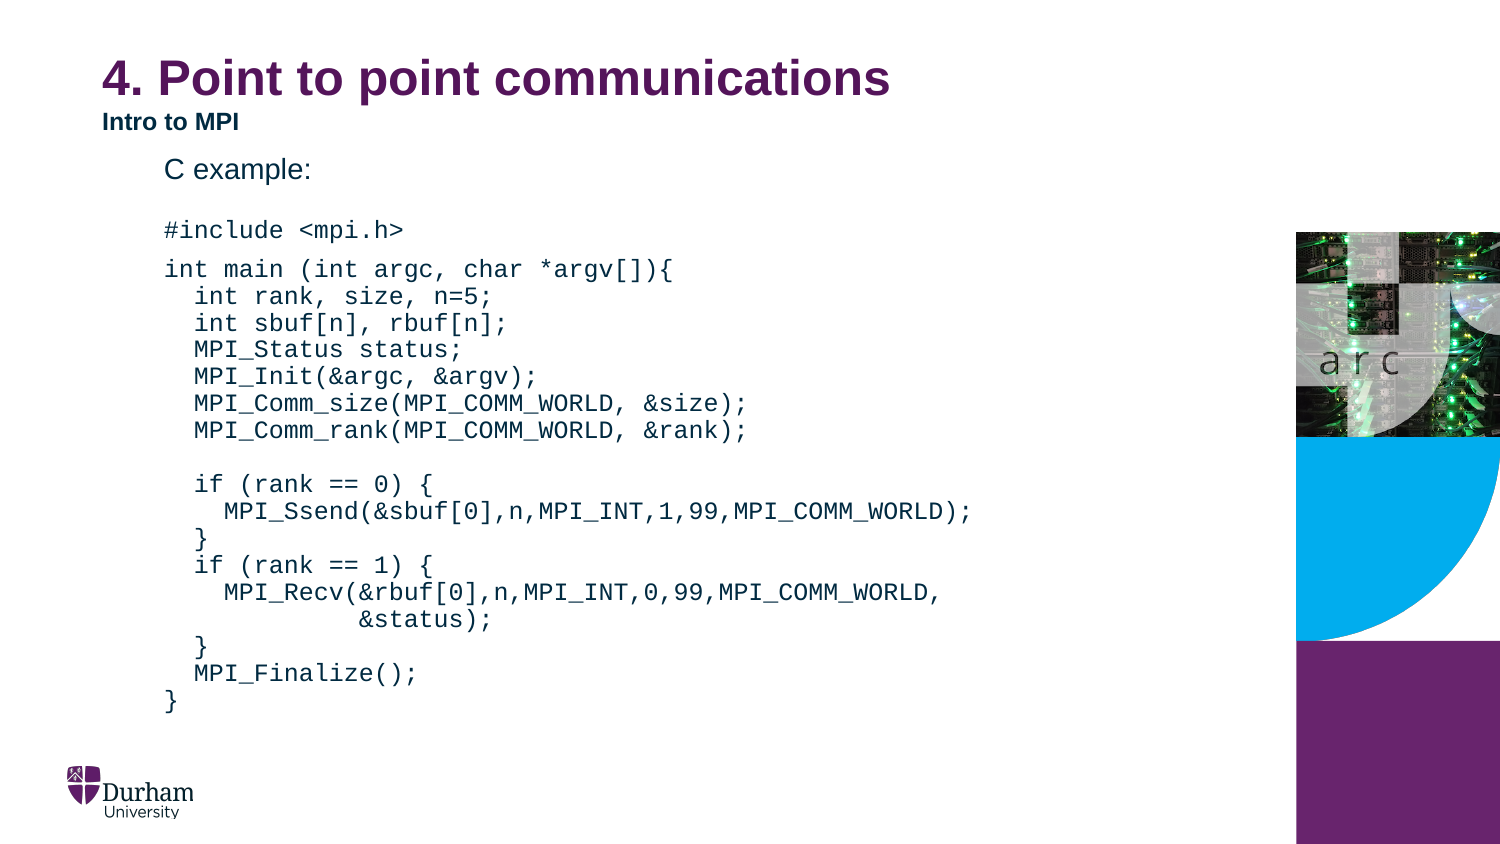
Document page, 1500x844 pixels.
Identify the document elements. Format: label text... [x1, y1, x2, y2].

picture [1332, 467, 1500, 640]
text_box [1296, 640, 1500, 844]
title 4. Point to point communications Intro to MPI [101, 45, 1399, 187]
list C example: #include <mpi.h> int main (int argc, char *argv[]){ int rank, size, n=5; int sbuf[n], rbuf[n]; MPI_Status status; MPI_Init(&argc, &argv); MPI_Comm_size(MPI_COMM_WORLD, &size); MPI_Comm_rank(MPI_COMM_WORLD, &rank); if (rank == 0) { MPI_Ssend(&sbuf[0],n,MPI_INT,1,99,MPI_COMM_WORLD); } if (rank == 1) { MPI_Recv(&rbuf[0],n,MPI_INT,0,99,MPI_COMM_WORLD, &status); } MPI_Finalize(); } [163, 154, 1215, 740]
picture [1296, 232, 1500, 436]
picture [67, 766, 193, 819]
